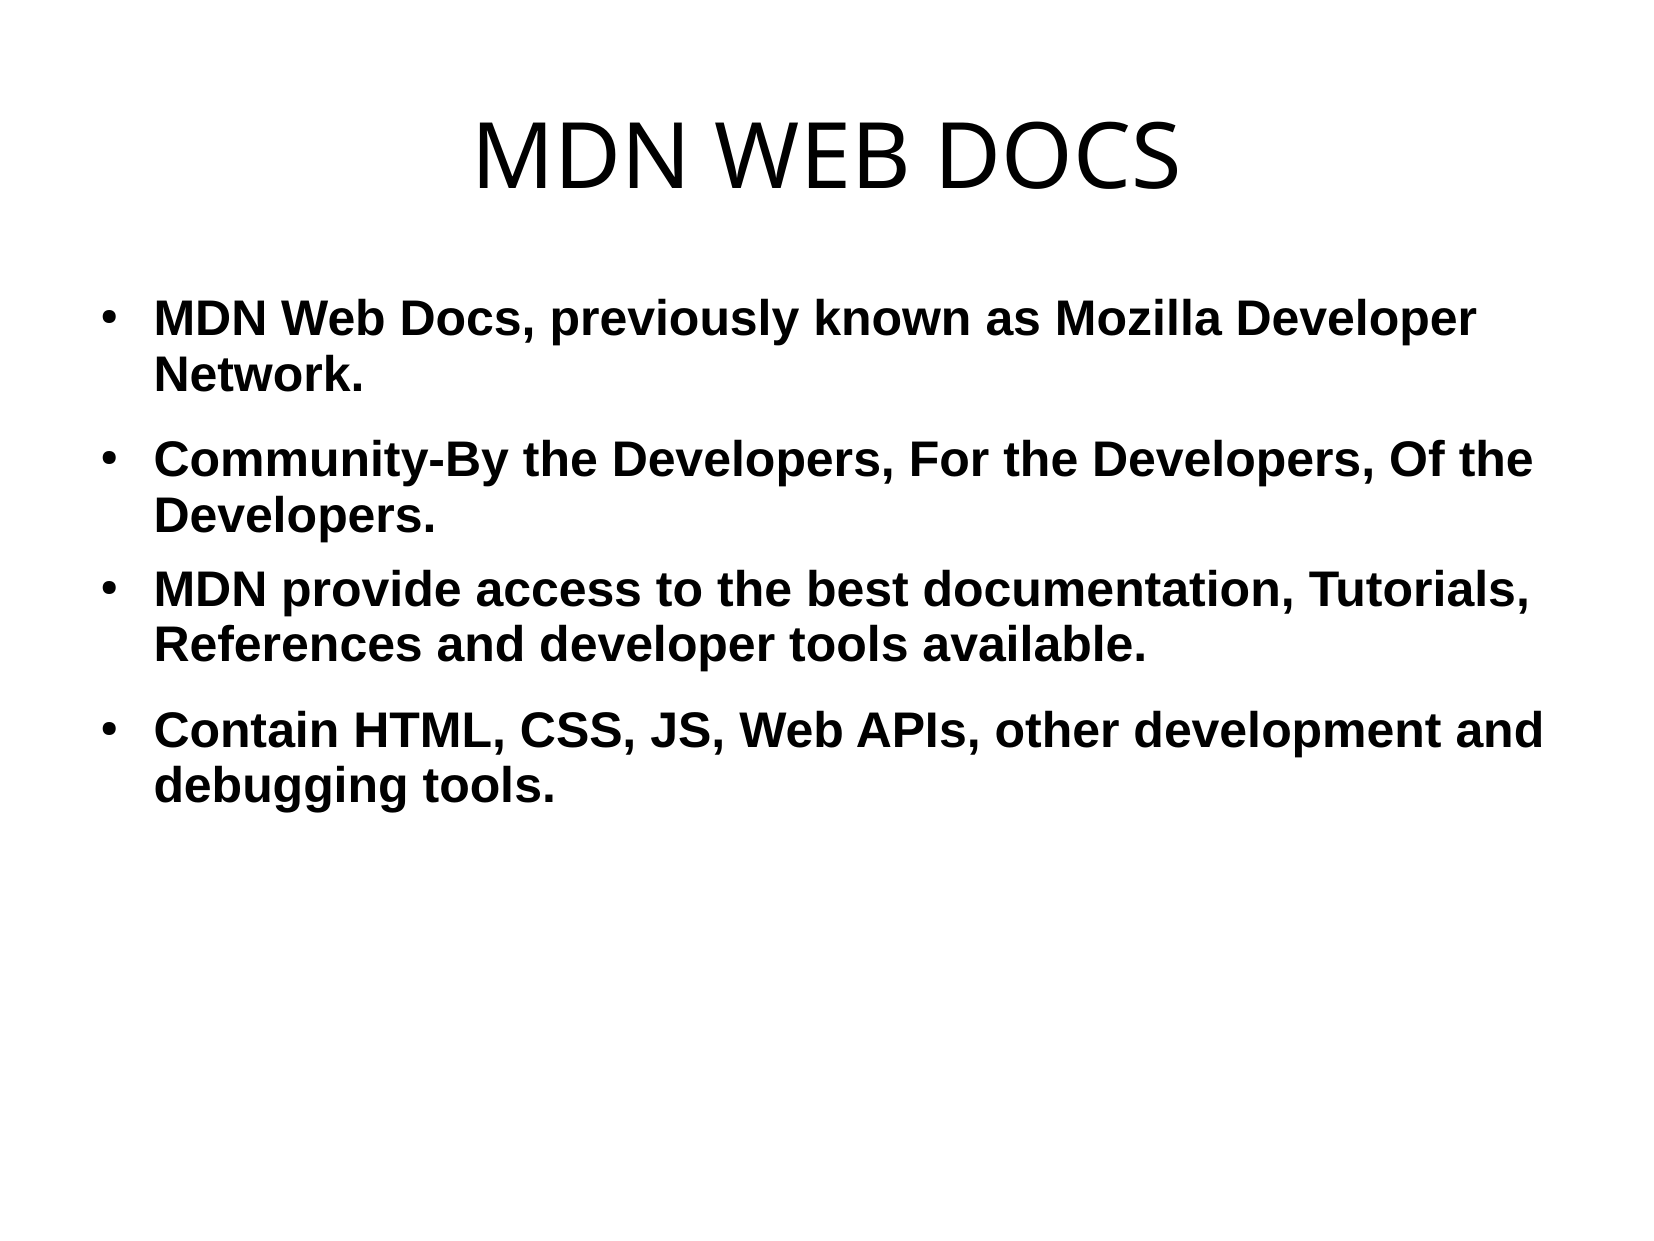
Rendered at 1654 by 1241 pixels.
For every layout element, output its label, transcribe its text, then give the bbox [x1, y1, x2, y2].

list MDN Web Docs, previously known as Mozilla Developer Network. Community-By the Developers, For the Developers, Of the Developers. MDN provide access to the best documentation, Tutorials, References and developer tools available. Contain HTML, CSS, JS, Web APIs, other development and debugging tools. [82, 290, 1571, 1010]
title MDN WEB DOCS [82, 49, 1571, 257]
